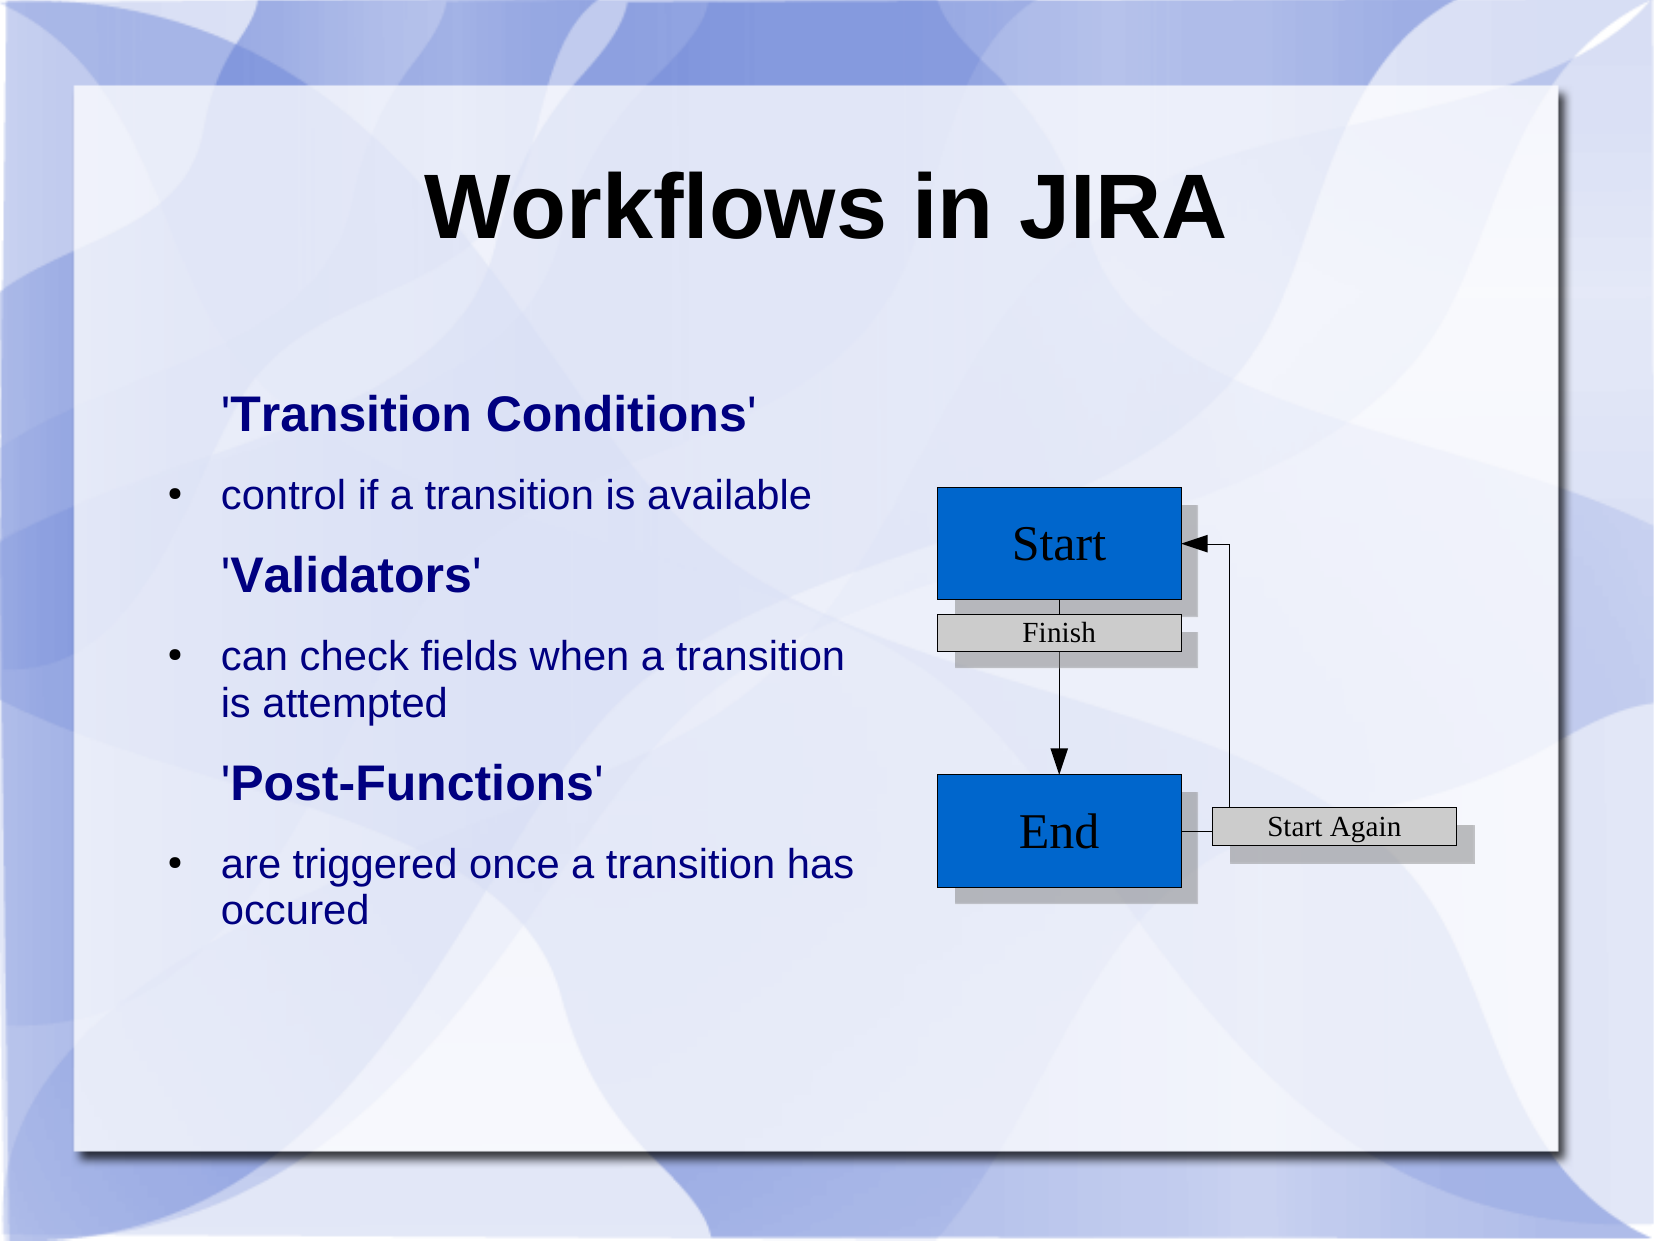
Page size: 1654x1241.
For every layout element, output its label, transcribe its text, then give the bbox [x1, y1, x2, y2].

list 'Transition Conditions' control if a transition is available 'Validators' can check fields when a transition is attempted 'Post-Functions' are triggered once a transition has occured [150, 386, 866, 938]
text_box End [937, 774, 1182, 888]
title Workflows in JIRA [147, 117, 1506, 296]
text_box Finish [937, 614, 1182, 652]
text_box Start [937, 487, 1182, 600]
picture [0, 0, 1654, 1241]
text_box Start Again [1212, 807, 1457, 846]
